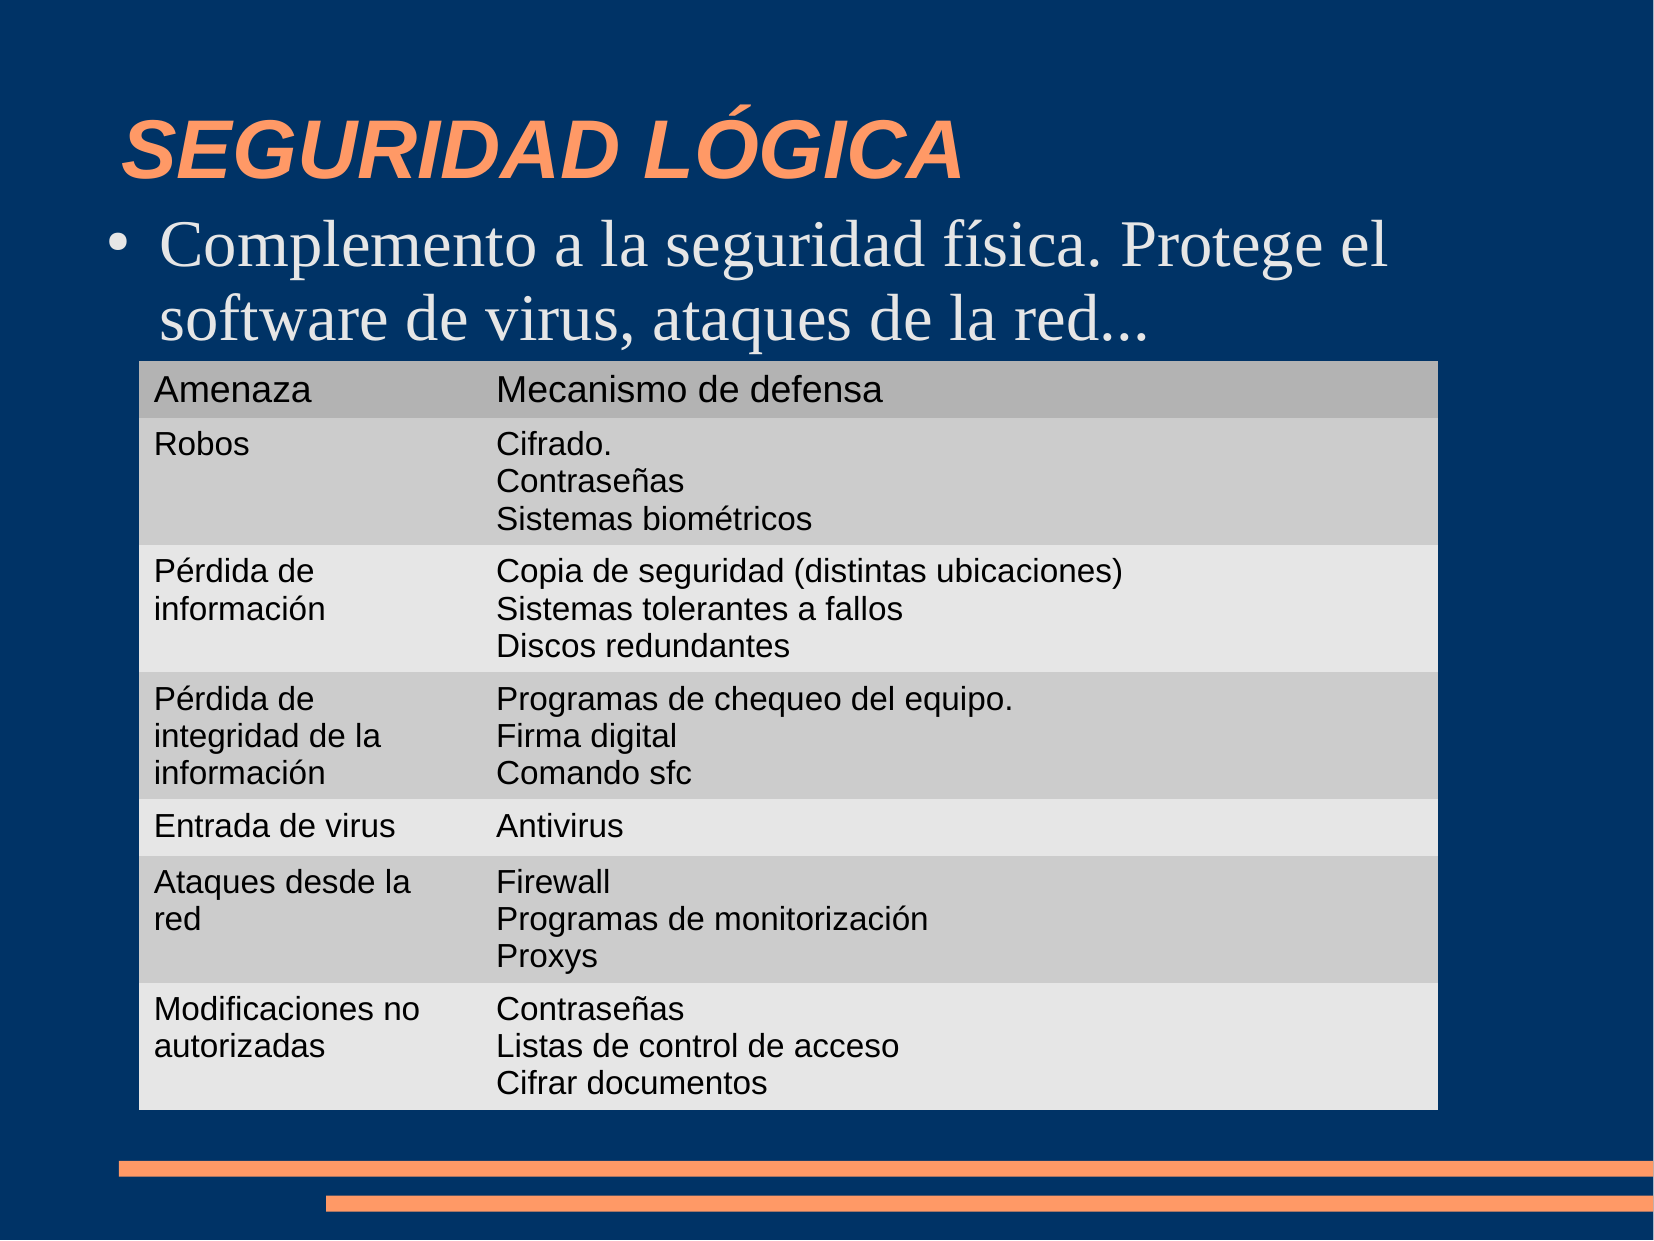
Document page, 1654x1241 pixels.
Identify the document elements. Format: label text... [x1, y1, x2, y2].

table_cell Ataques desde la red [139, 856, 481, 983]
table_cell Modificaciones no autorizadas [139, 983, 481, 1110]
table_cell Pérdida de información [139, 545, 481, 672]
table_cell Pérdida de integridad de la información [139, 672, 481, 799]
table_cell Cifrado. Contraseñas Sistemas biométricos [481, 418, 1438, 545]
table_header Mecanismo de defensa [481, 361, 1438, 418]
title SEGURIDAD LÓGICA [121, 53, 1534, 246]
table_cell Firewall Programas de monitorización Proxys [481, 856, 1438, 983]
table_cell Robos [139, 418, 481, 545]
table_cell Entrada de virus [139, 799, 481, 856]
list Complemento a la seguridad física. Protege el software de virus, ataques de la red... [88, 206, 1528, 1002]
table_cell Copia de seguridad (distintas ubicaciones) Sistemas tolerantes a fallos Discos redundantes [481, 545, 1438, 672]
table_cell Contraseñas Listas de control de acceso Cifrar documentos [481, 983, 1438, 1110]
table_header Amenaza [139, 361, 481, 418]
table_cell Antivirus [481, 799, 1438, 856]
table_cell Programas de chequeo del equipo. Firma digital Comando sfc [481, 672, 1438, 799]
